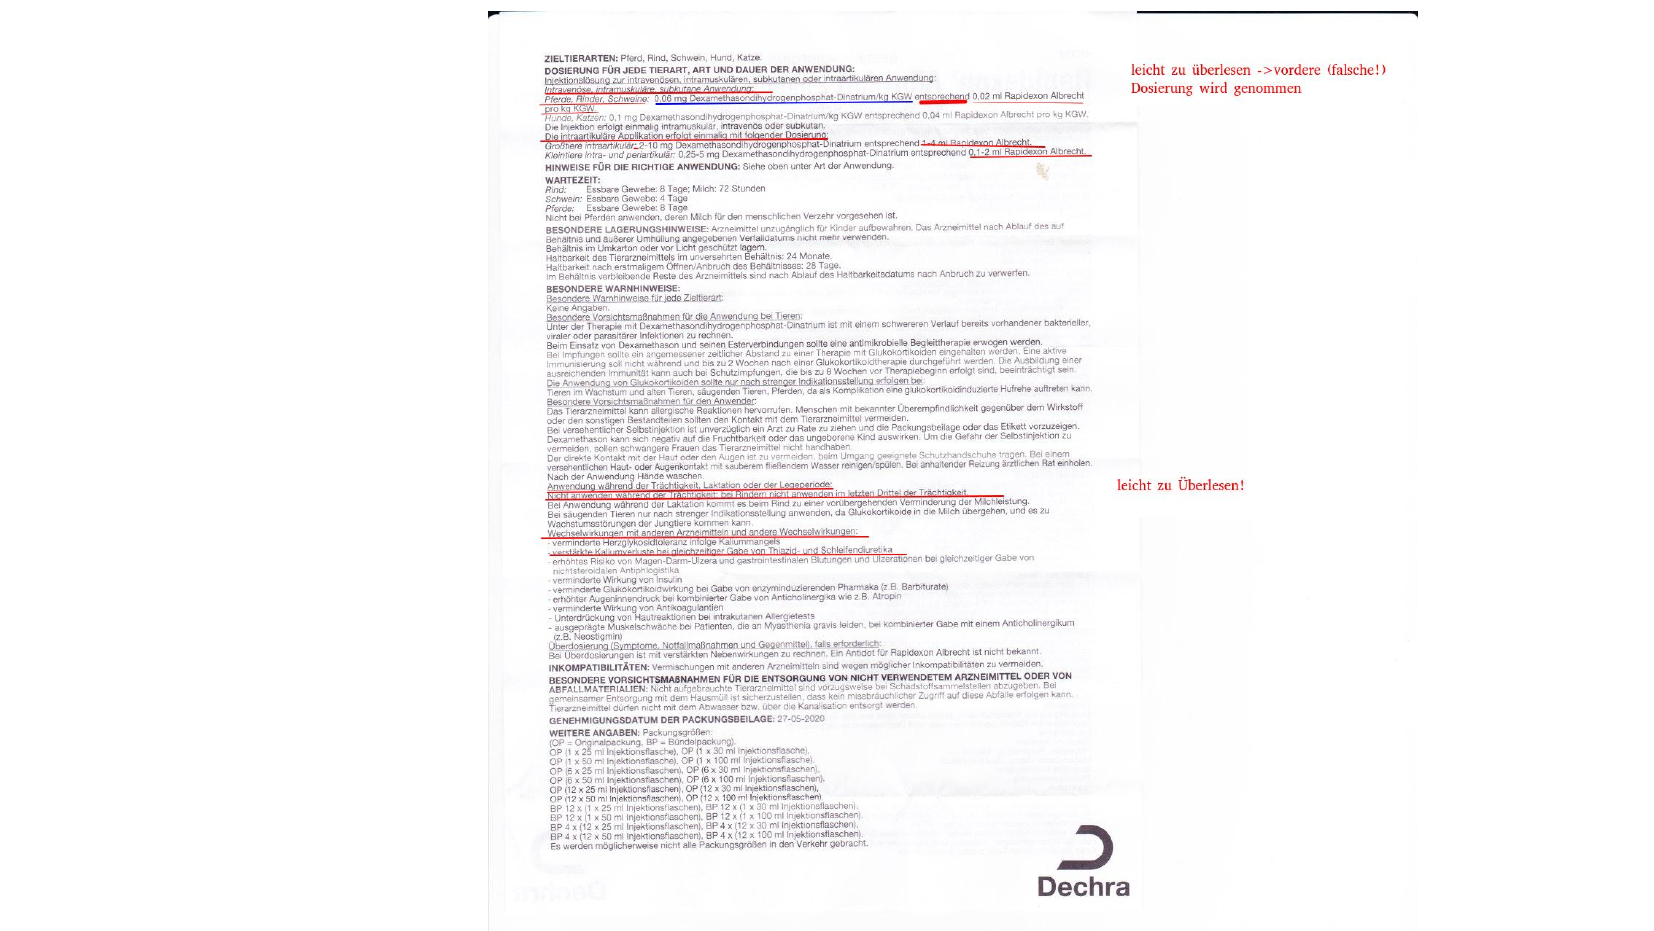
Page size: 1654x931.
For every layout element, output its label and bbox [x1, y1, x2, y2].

picture [488, 11, 1418, 931]
